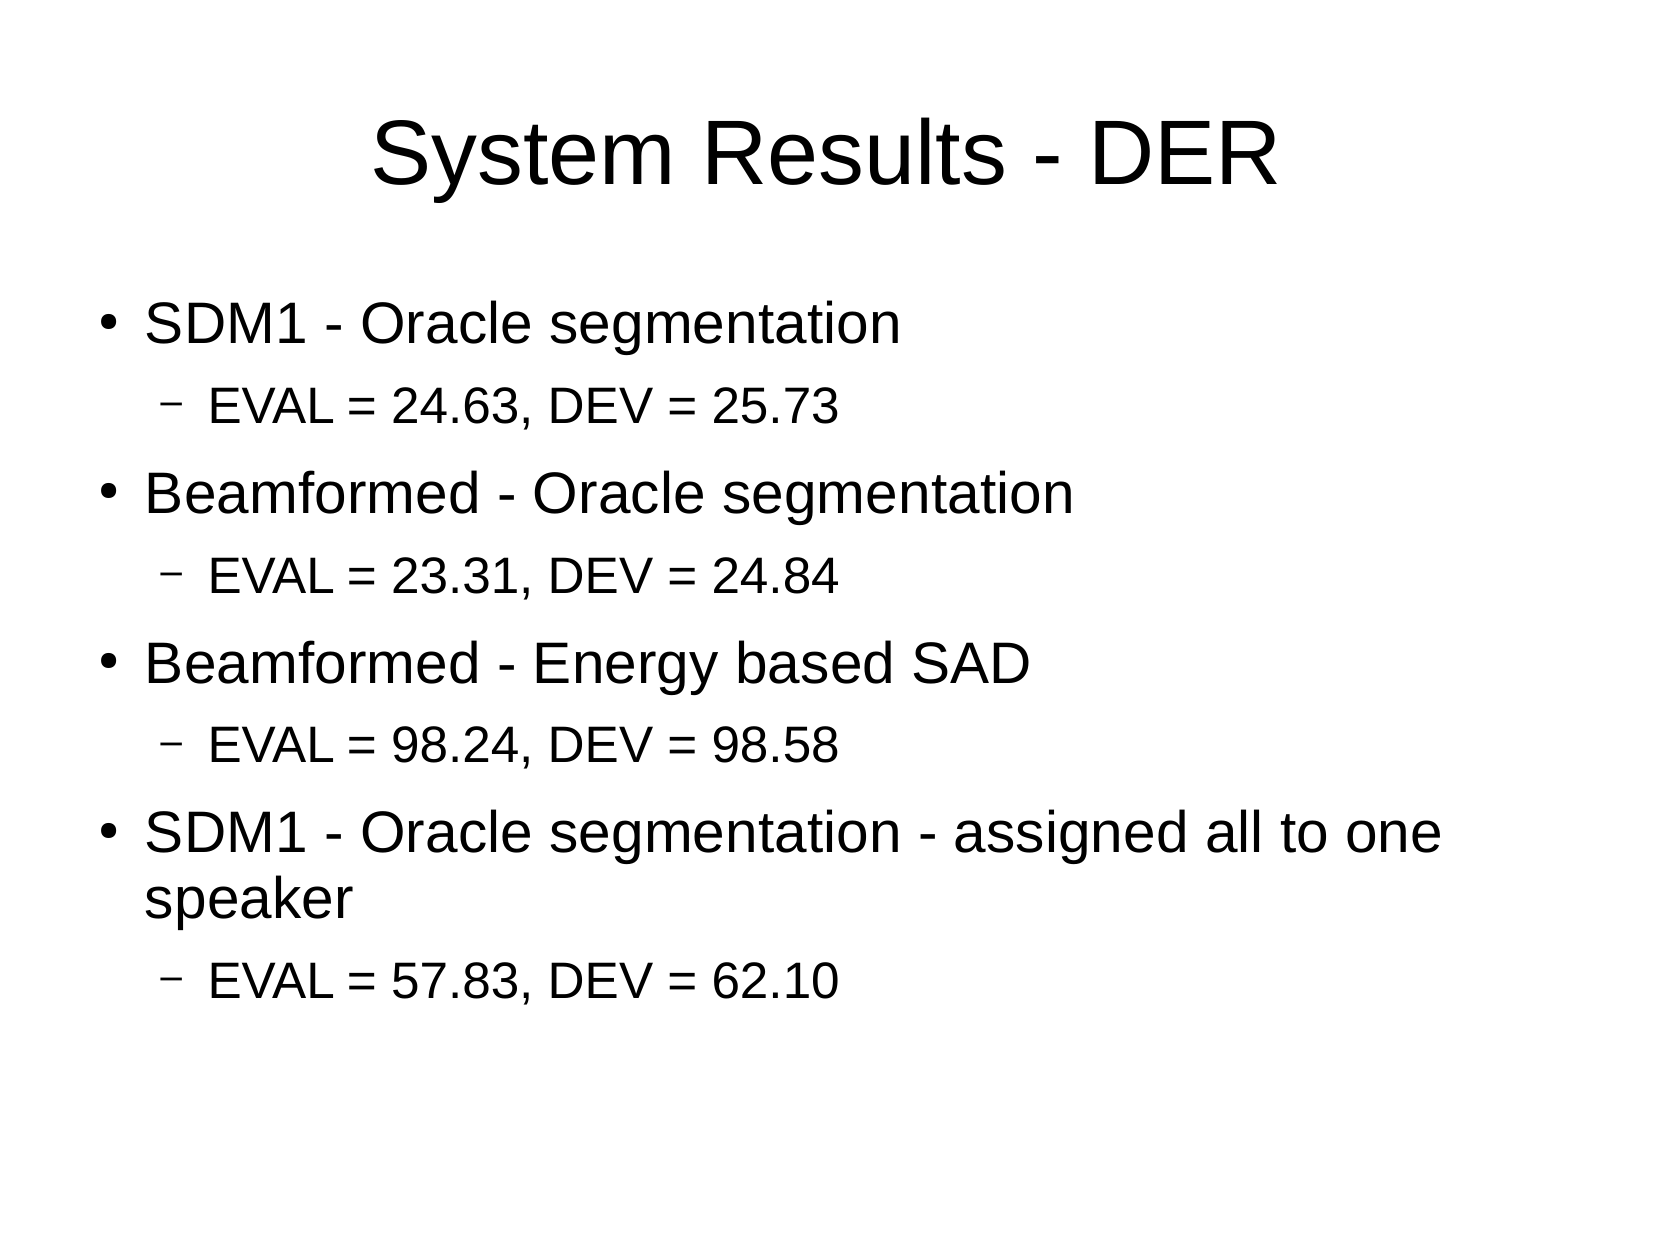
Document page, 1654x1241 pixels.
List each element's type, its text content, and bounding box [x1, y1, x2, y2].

title System Results - DER [82, 49, 1571, 257]
list SDM1 - Oracle segmentation EVAL = 24.63, DEV = 25.73 Beamformed - Oracle segmentation EVAL = 23.31, DEV = 24.84 Beamformed - Energy based SAD EVAL = 98.24, DEV = 98.58 SDM1 - Oracle segmentation - assigned all to one speaker EVAL = 57.83, DEV = 62.10 [82, 290, 1571, 1010]
